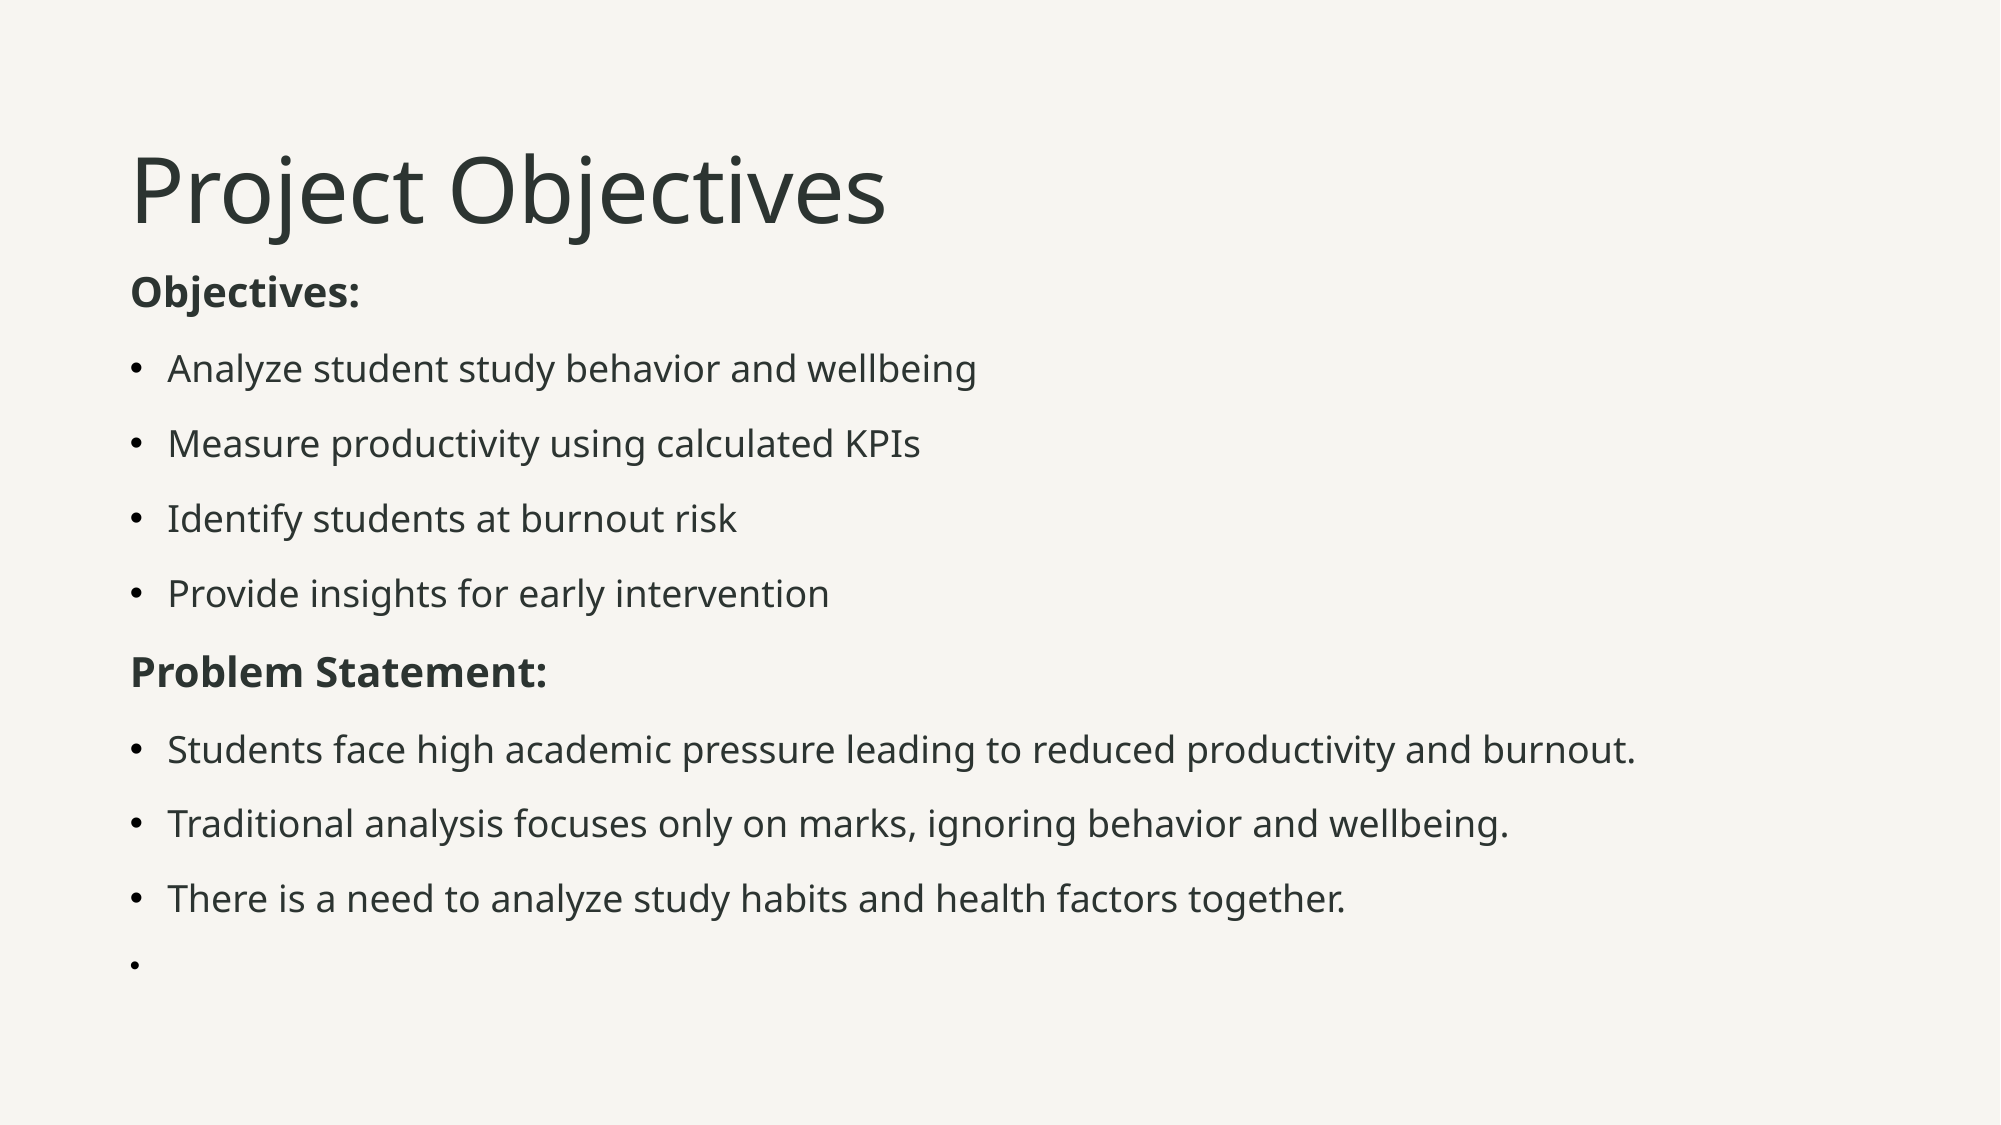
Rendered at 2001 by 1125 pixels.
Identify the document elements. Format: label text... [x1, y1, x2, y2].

title Project Objectives [114, 82, 1840, 244]
list Objectives: Analyze student study behavior and wellbeing Measure productivity using calculated KPIs Identify students at burnout risk Provide insights for early intervention Problem Statement: Students face high academic pressure leading to reduced productivity and burnout. Traditional analysis focuses only on marks, ignoring behavior and wellbeing. There is a need to analyze study habits and health factors together. [114, 247, 1840, 1003]
